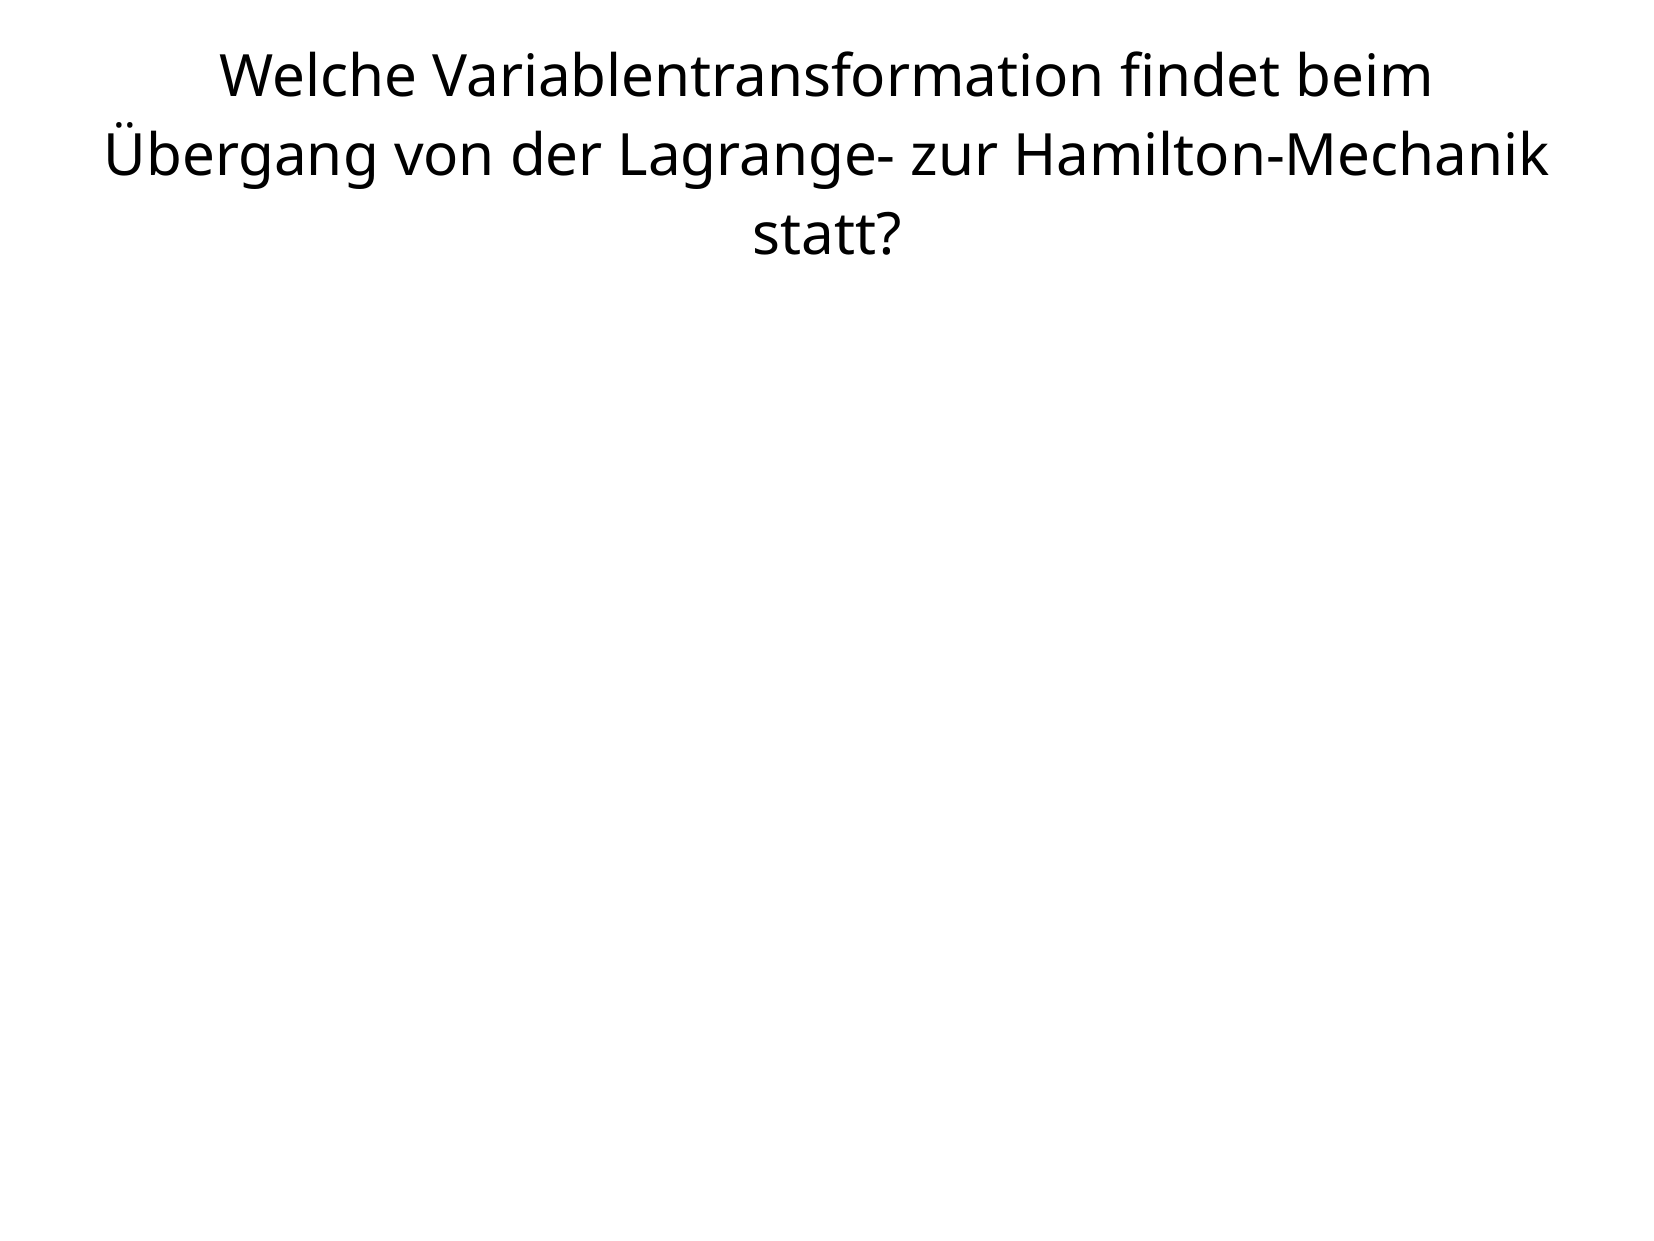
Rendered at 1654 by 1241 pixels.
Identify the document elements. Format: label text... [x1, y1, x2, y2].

title Welche Variablentransformation findet beim Übergang von der Lagrange- zur Hamilton-Mechanik statt? [82, 49, 1571, 257]
